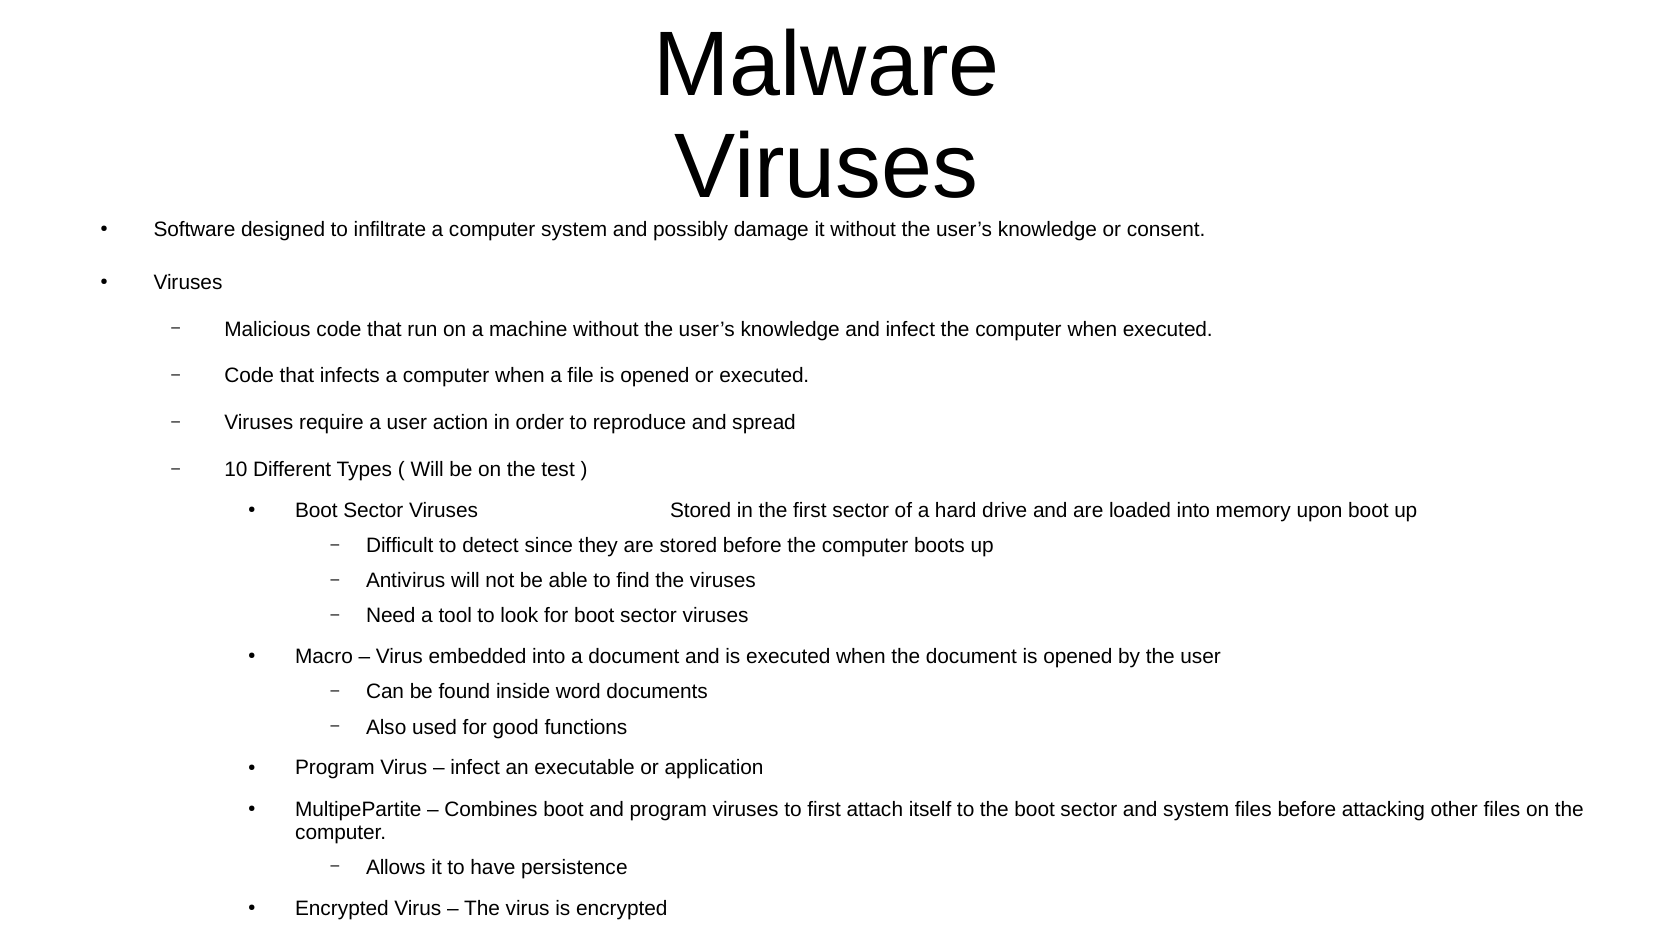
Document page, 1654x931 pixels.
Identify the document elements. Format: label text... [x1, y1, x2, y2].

title Malware Viruses [82, 12, 1571, 217]
list Software designed to infiltrate a computer system and possibly damage it without the user’s knowledge or consent. Viruses Malicious code that run on a machine without the user’s knowledge and infect the computer when executed. Code that infects a computer when a file is opened or executed. Viruses require a user action in order to reproduce and spread 10 Different Types ( Will be on the test ) Boot Sector Viruses Stored in the first sector of a hard drive and are loaded into memory upon boot up Difficult to detect since they are stored before the computer boots up Antivirus will not be able to find the viruses Need a tool to look for boot sector viruses Macro – Virus embedded into a document and is executed when the document is opened by the user Can be found inside word documents Also used for good functions Program Virus – infect an executable or application MultipePartite – Combines boot and program viruses to first attach itself to the boot sector and system files before attacking other files on the computer. Allows it to have persistence Encrypted Virus – The virus is encrypted [82, 217, 1654, 931]
